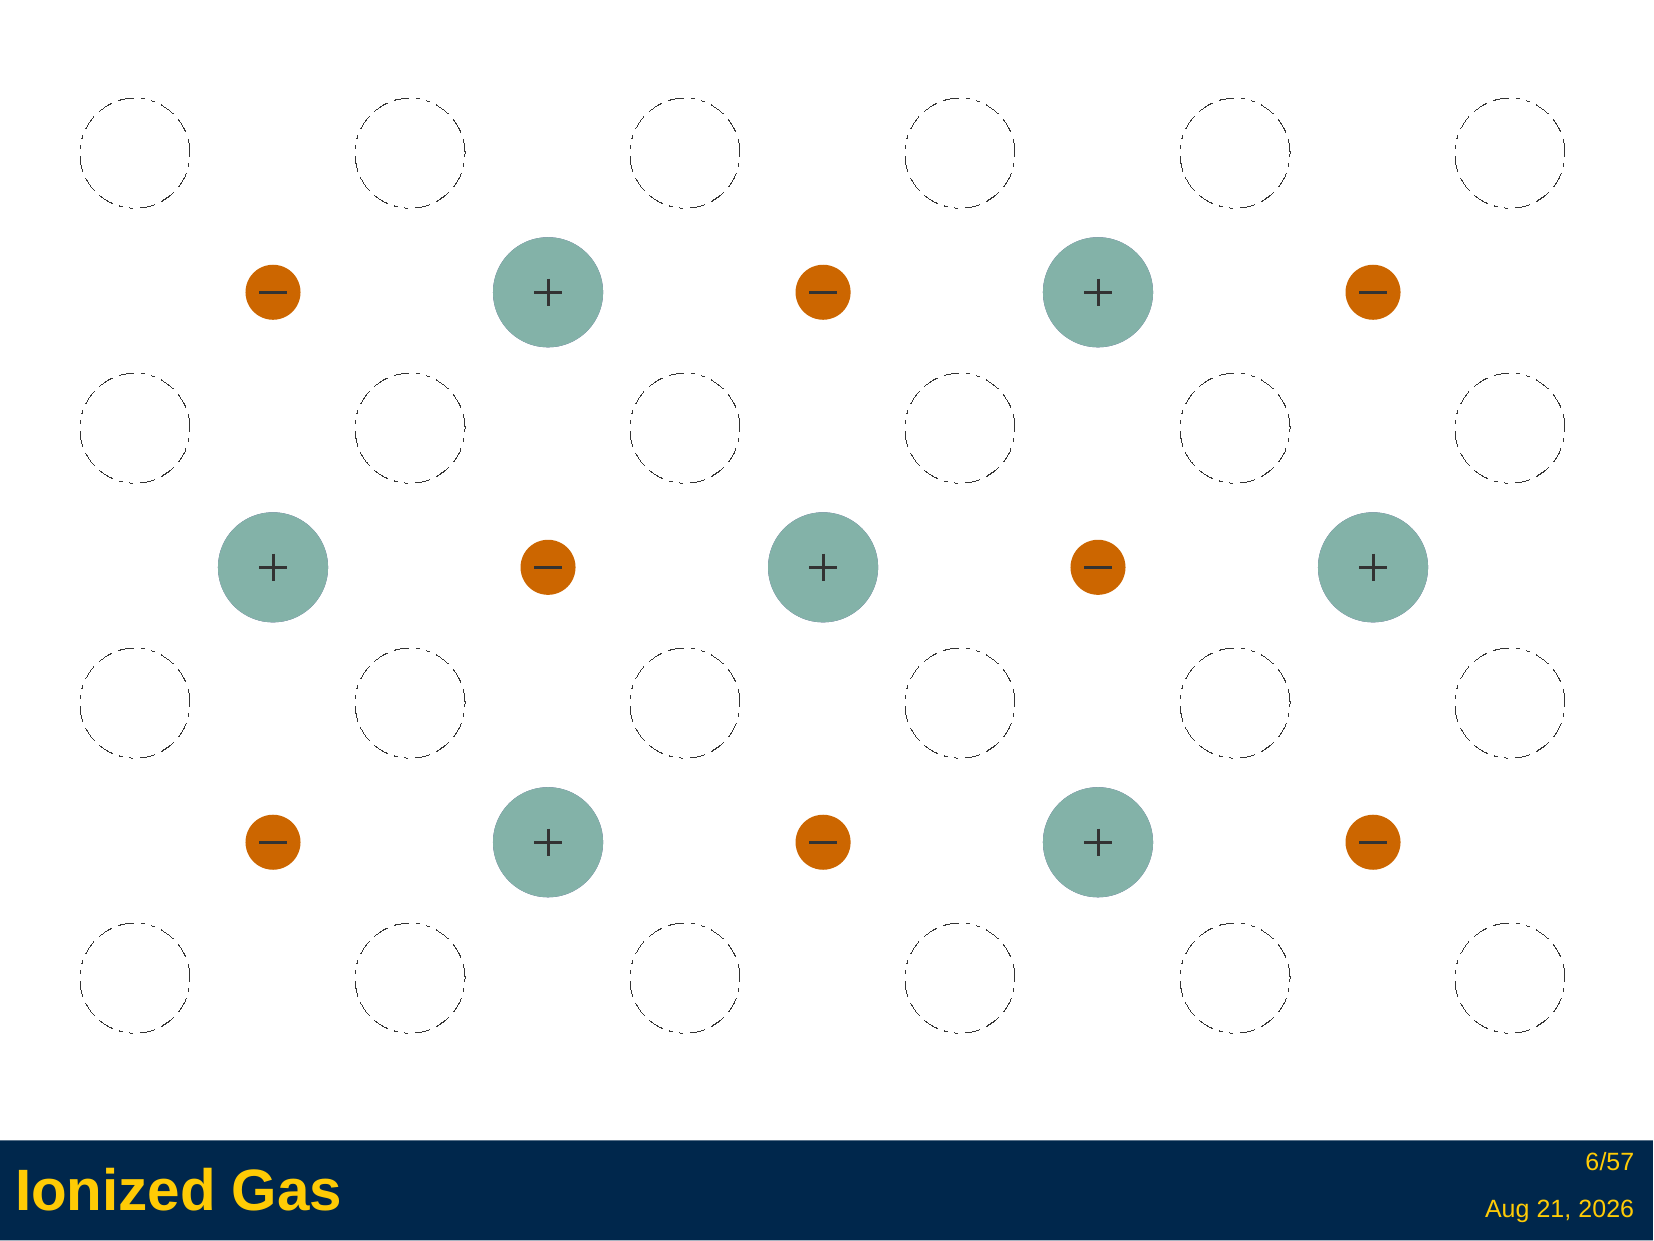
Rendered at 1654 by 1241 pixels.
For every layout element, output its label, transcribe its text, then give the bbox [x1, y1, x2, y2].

text_box [492, 787, 604, 898]
text_box [1042, 237, 1154, 348]
text_box [1070, 539, 1126, 595]
text_box [1345, 264, 1401, 320]
text_box [245, 264, 301, 320]
text_box [1317, 512, 1429, 623]
text_box [795, 814, 851, 870]
text_box [217, 512, 329, 623]
text_box [1042, 787, 1154, 898]
text_box [795, 264, 851, 320]
text_box [1345, 814, 1401, 870]
title Ionized Gas [14, 1140, 1380, 1241]
text_box [245, 814, 301, 870]
text_box [768, 512, 879, 623]
text_box [492, 237, 604, 348]
text_box [520, 539, 576, 595]
